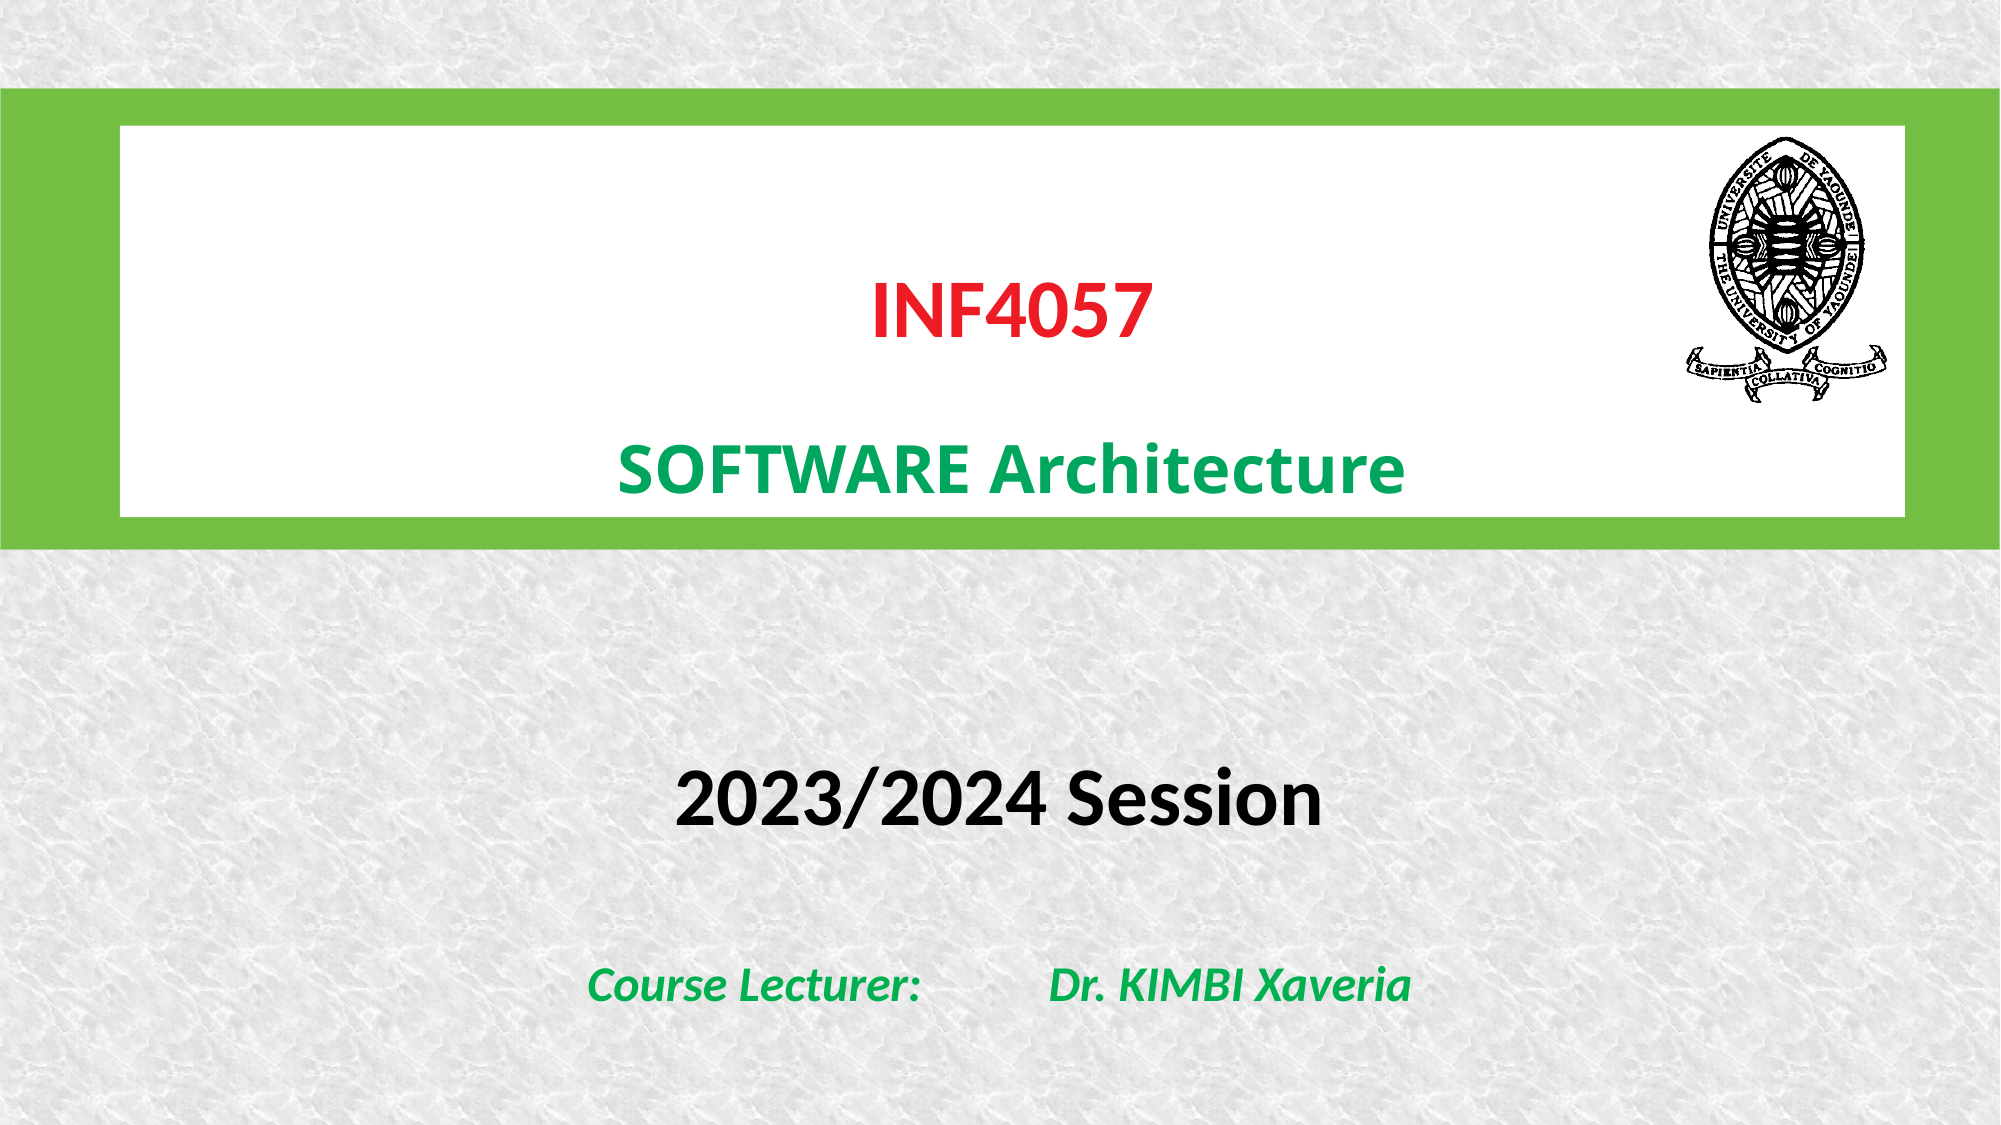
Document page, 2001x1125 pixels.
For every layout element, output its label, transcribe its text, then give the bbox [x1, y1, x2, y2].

picture [0, 0, 2001, 1125]
text_box 2023/2024 Session Course Lecturer: Dr. KIMBI Xaveria [249, 590, 1750, 1053]
text_box [0, 88, 2000, 550]
picture [1684, 134, 1892, 403]
text_box INF4057 SOFTWARE Architecture [119, 125, 1905, 518]
